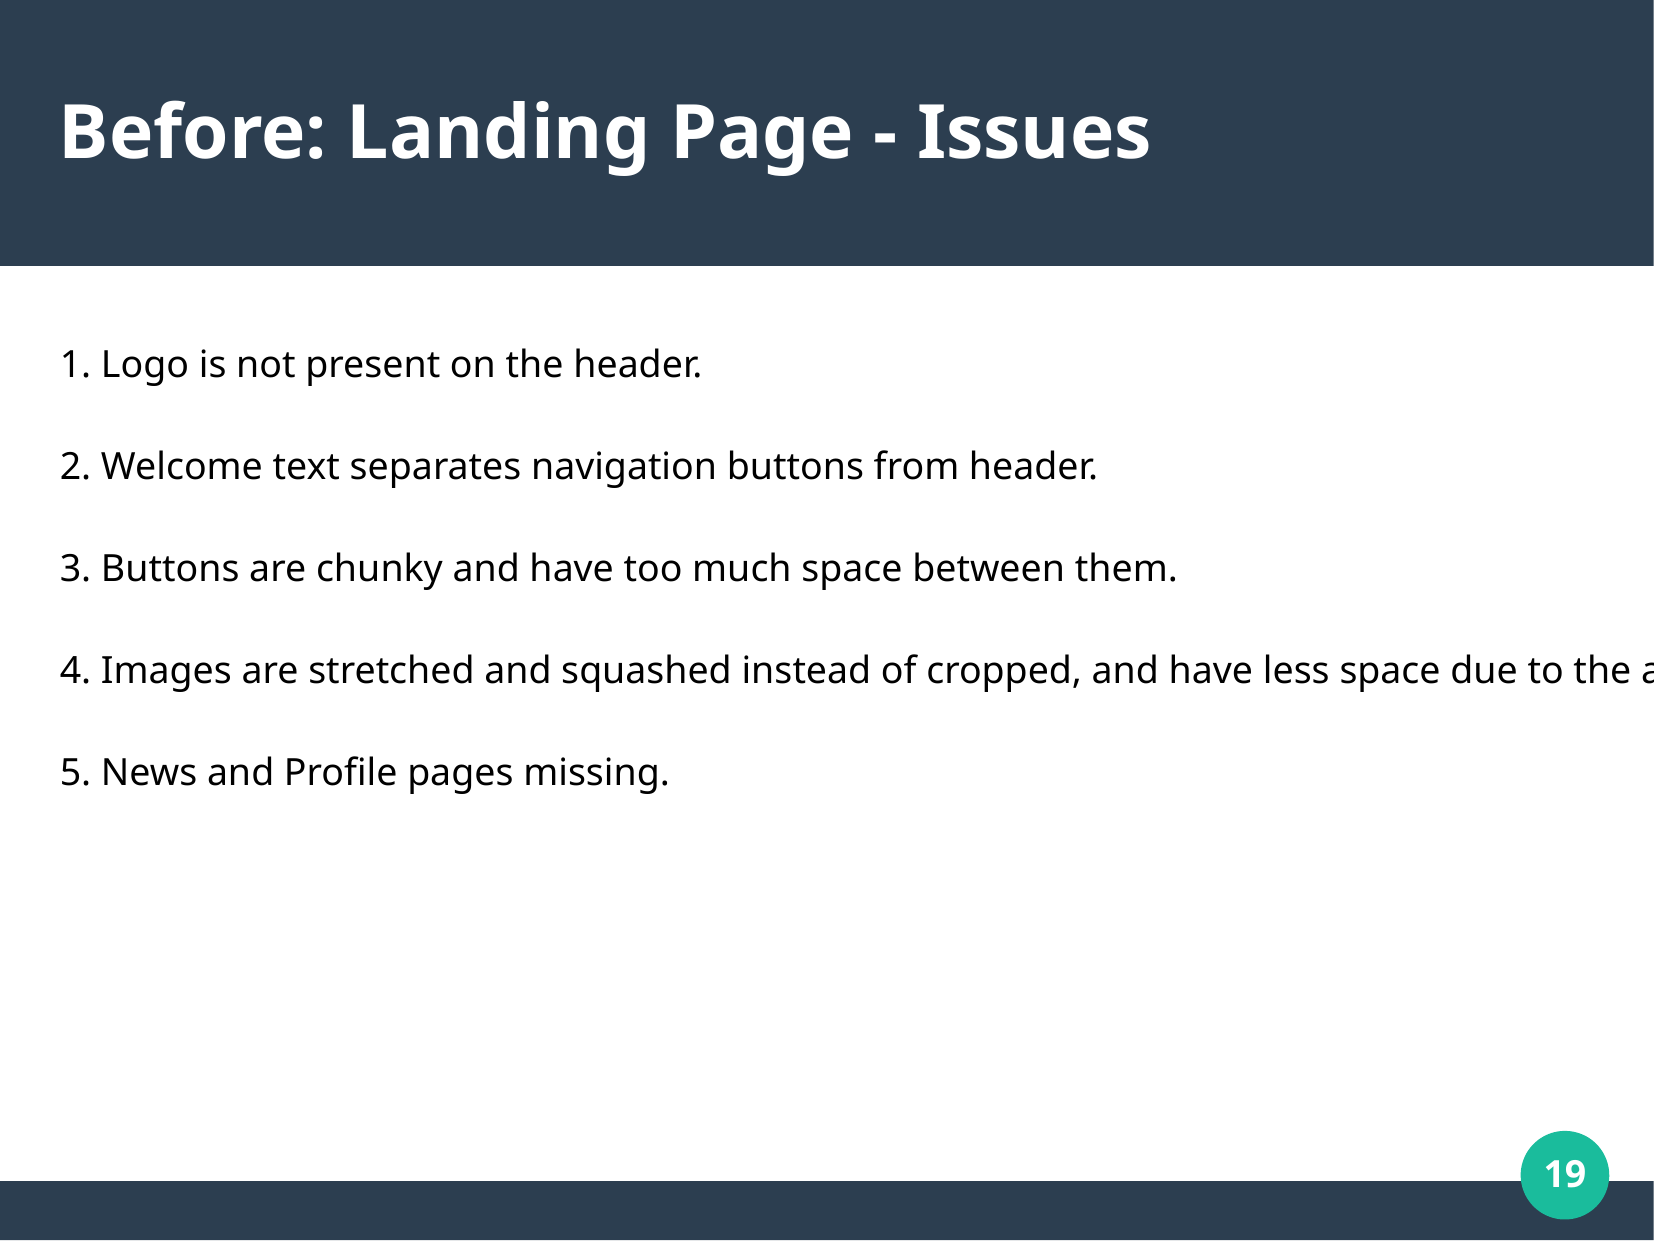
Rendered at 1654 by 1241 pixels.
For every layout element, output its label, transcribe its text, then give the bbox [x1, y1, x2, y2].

text_box [1505, 1116, 1625, 1235]
text_box 1. Logo is not present on the header. 2. Welcome text separates navigation buttons from header. 3. Buttons are chunky and have too much space between them. 4. Images are stretched and squashed instead of cropped, and have less space due to the aforementioned issues 5. News and Profile pages missing. [45, 330, 1606, 818]
title Before: Landing Page - Issues [59, 49, 1595, 207]
